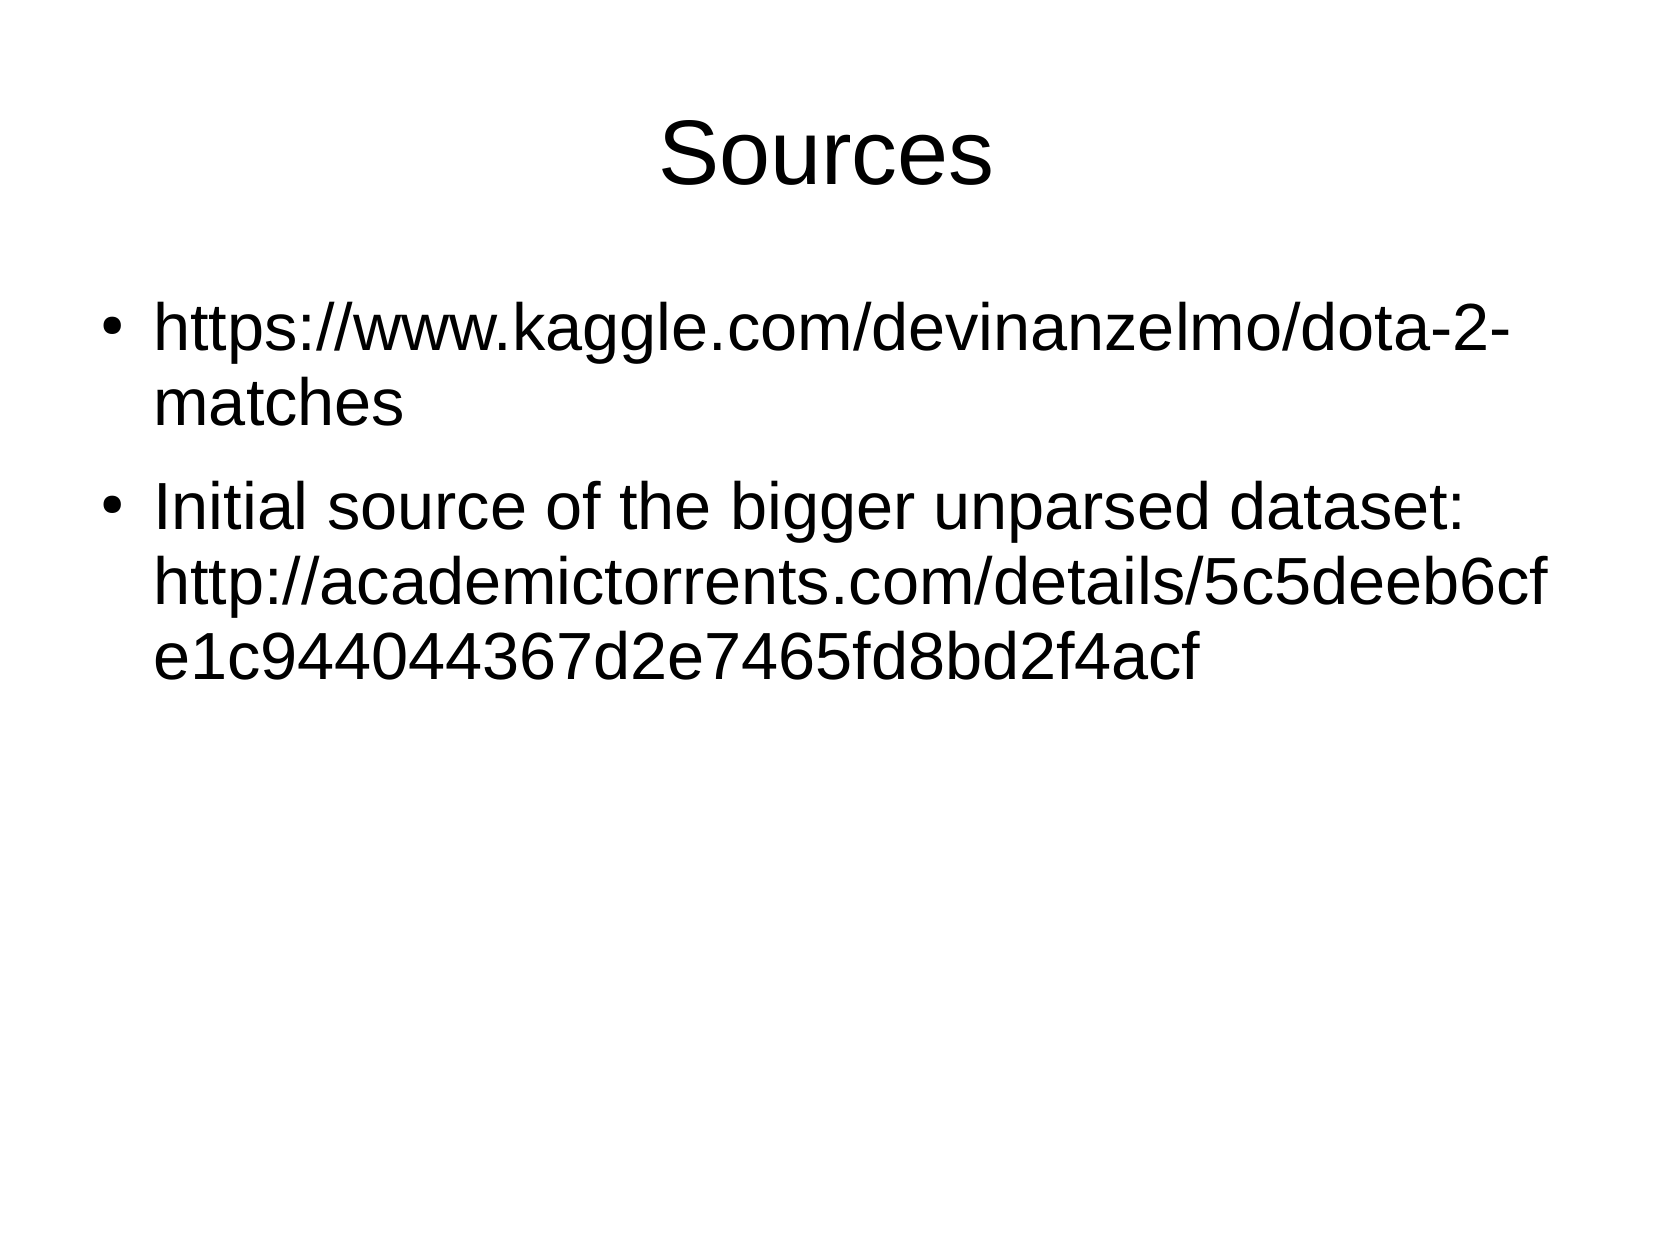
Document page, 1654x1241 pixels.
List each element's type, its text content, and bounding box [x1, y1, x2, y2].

title Sources [82, 49, 1571, 257]
list https://www.kaggle.com/devinanzelmo/dota-2-matches Initial source of the bigger unparsed dataset: http://academictorrents.com/details/5c5deeb6cfe1c944044367d2e7465fd8bd2f4acf [82, 290, 1571, 1010]
